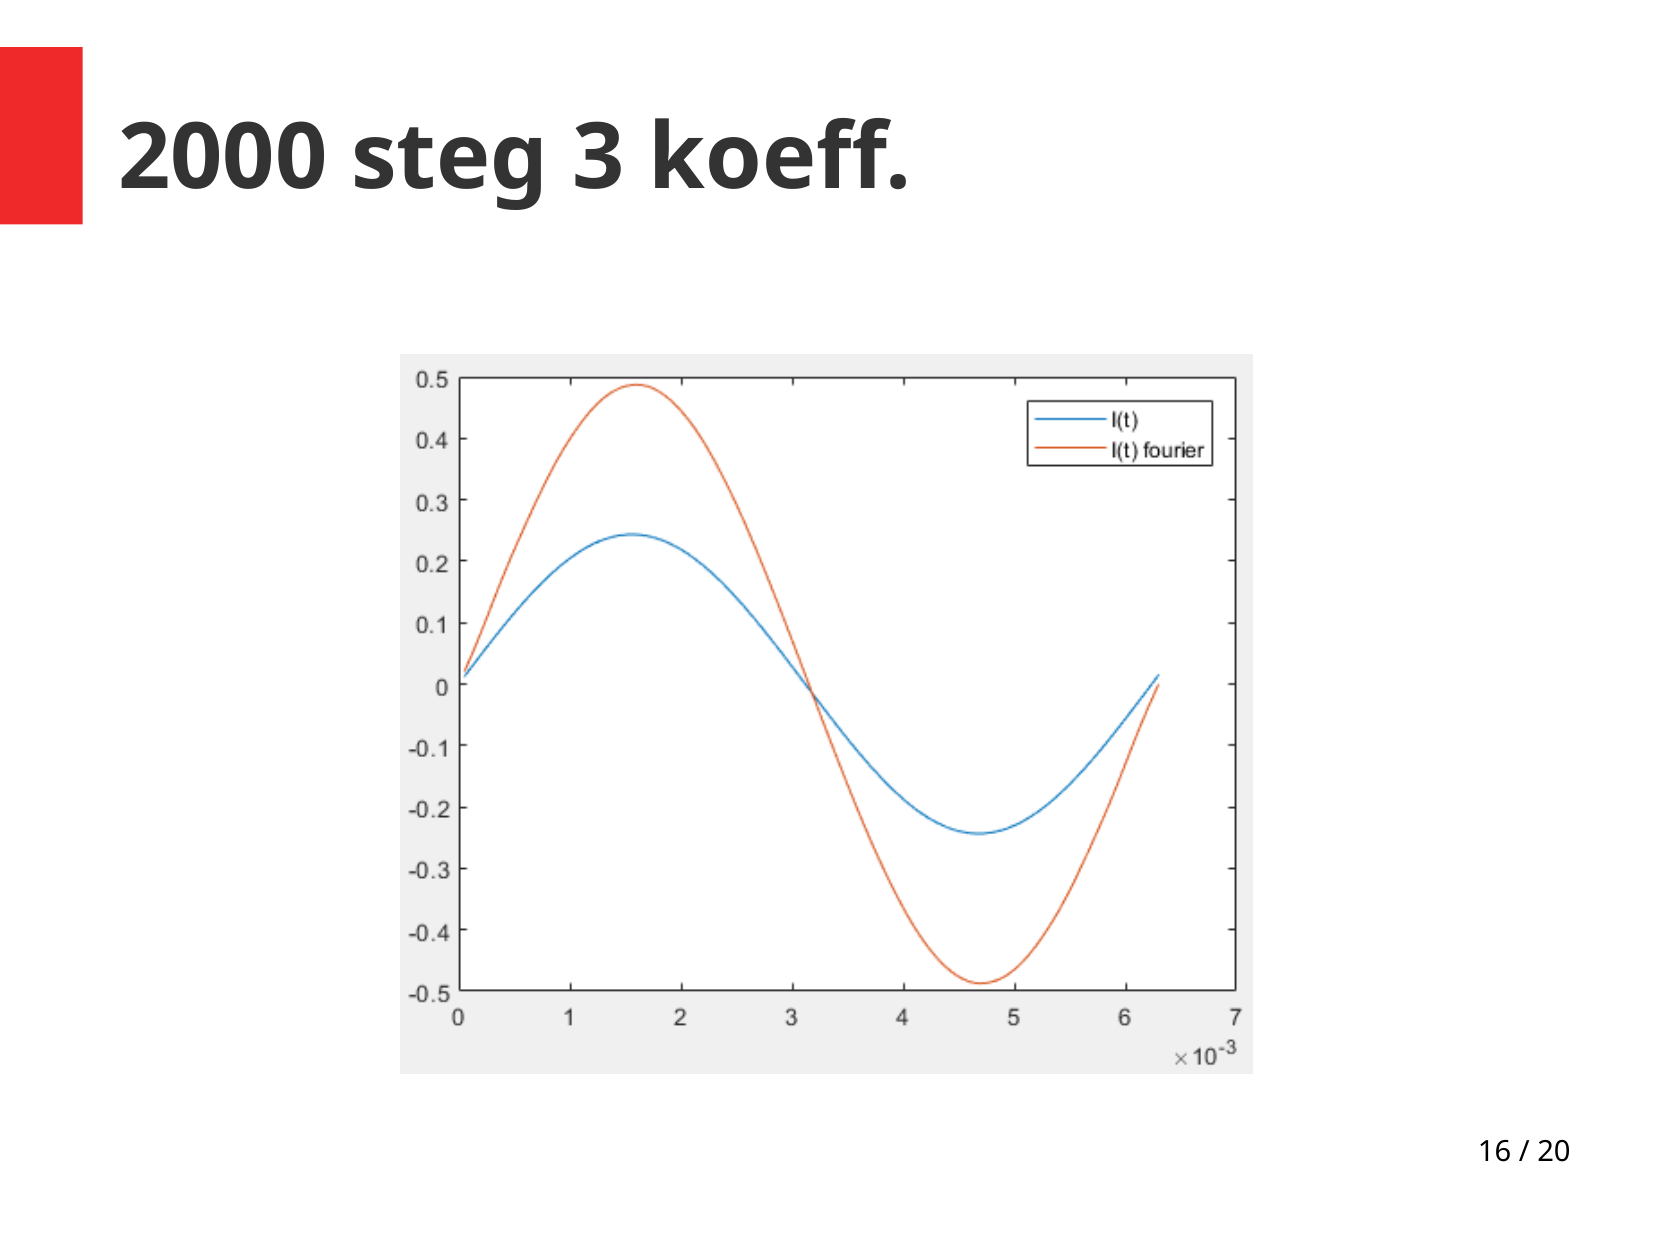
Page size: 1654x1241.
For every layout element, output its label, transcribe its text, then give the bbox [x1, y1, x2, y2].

picture [400, 354, 1253, 1074]
title 2000 steg 3 koeff. [118, 49, 1571, 257]
